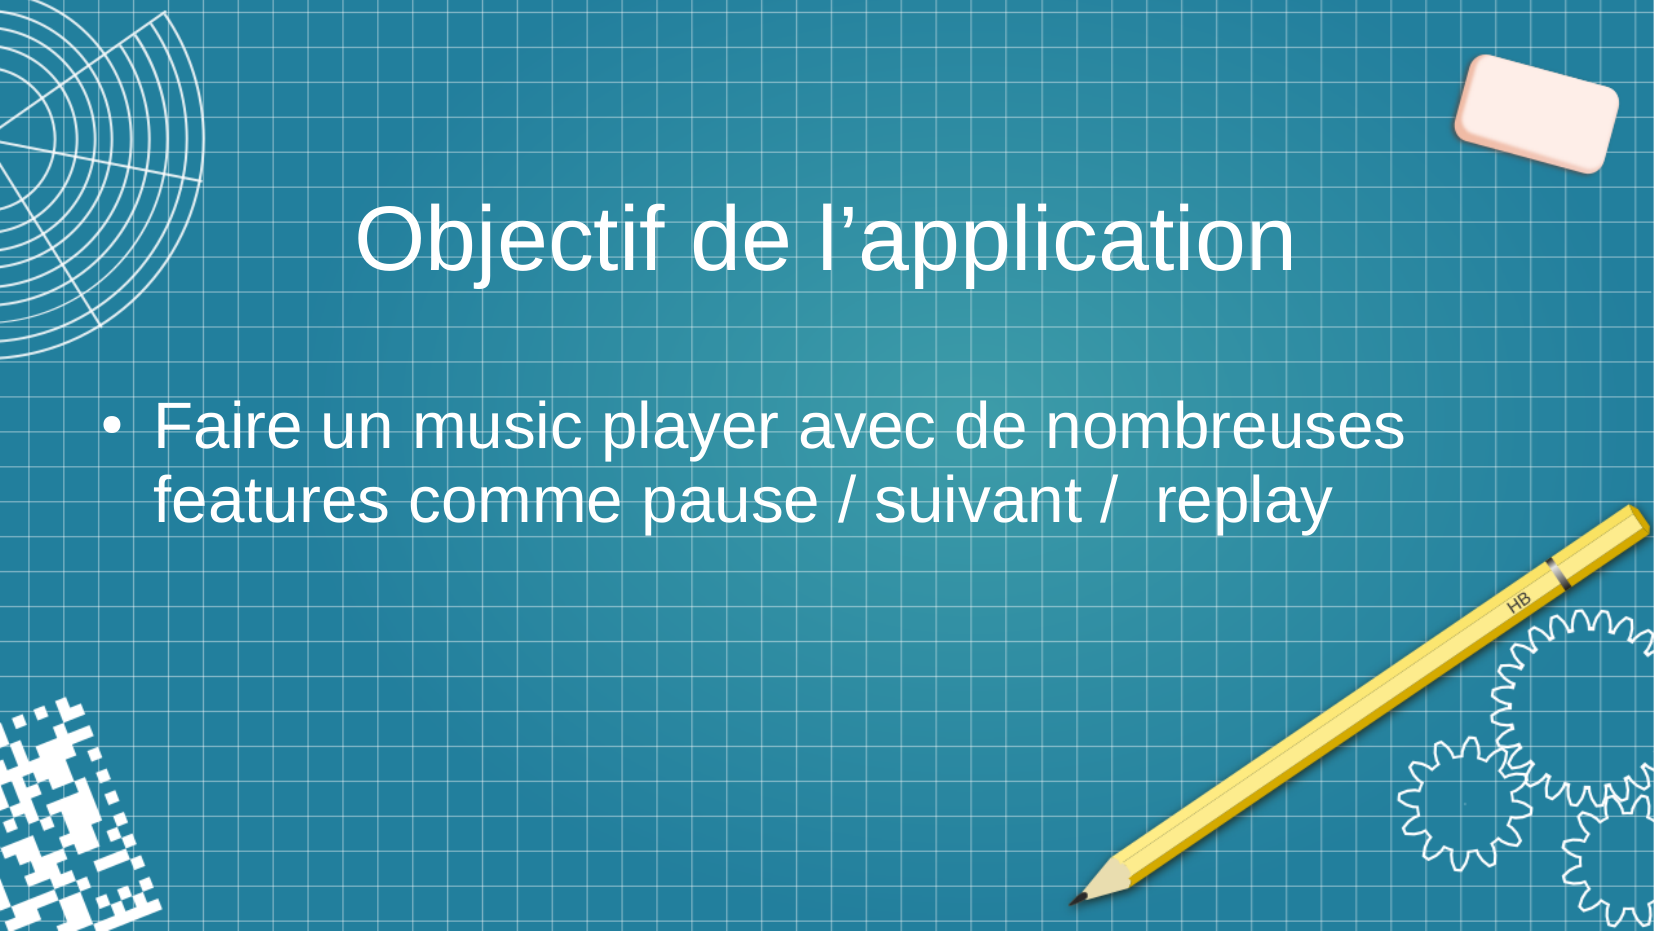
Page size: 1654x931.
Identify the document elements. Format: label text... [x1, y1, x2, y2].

list Faire un music player avec de nombreuses features comme pause / suivant / replay [82, 389, 1571, 842]
picture [0, 0, 1654, 931]
title Objectif de l’application [82, 132, 1571, 346]
